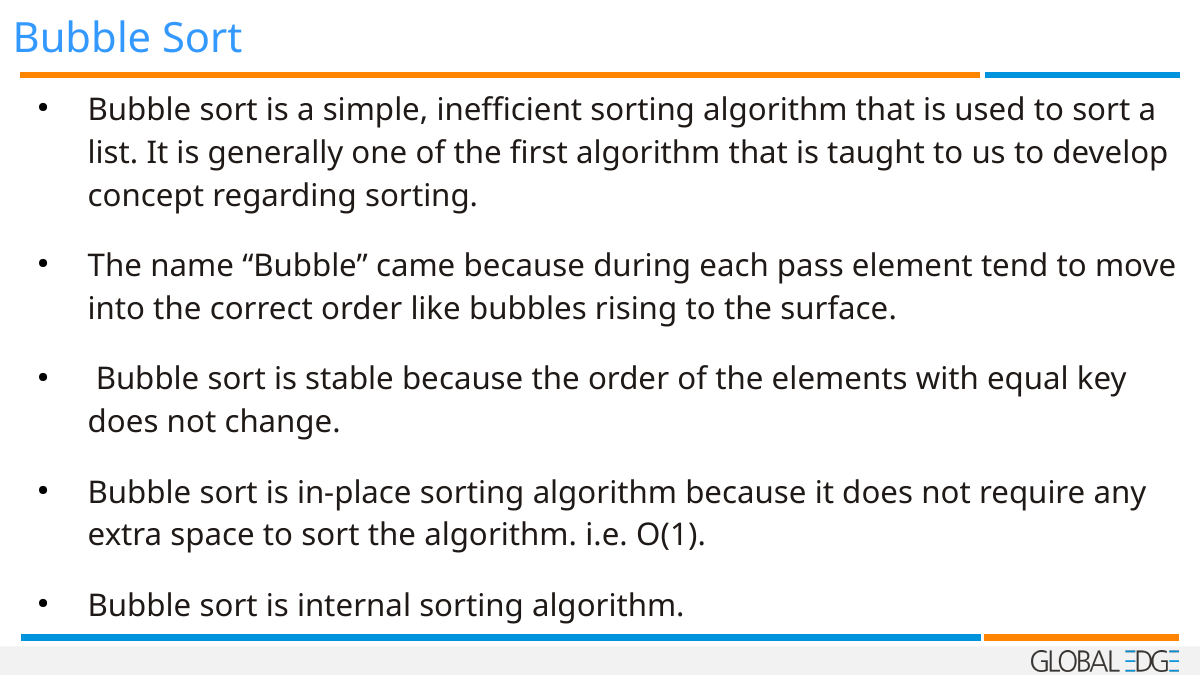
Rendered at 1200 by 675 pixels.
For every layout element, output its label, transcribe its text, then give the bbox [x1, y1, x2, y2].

list Bubble sort is a simple, inefficient sorting algorithm that is used to sort a list. It is generally one of the first algorithm that is taught to us to develop concept regarding sorting. The name “Bubble” came because during each pass element tend to move into the correct order like bubbles rising to the surface. Bubble sort is stable because the order of the elements with equal key does not change. Bubble sort is in-place sorting algorithm because it does not require any extra space to sort the algorithm. i.e. O(1). Bubble sort is internal sorting algorithm. [21, 86, 1182, 627]
title Bubble Sort [12, 9, 1088, 63]
picture [1031, 650, 1179, 672]
